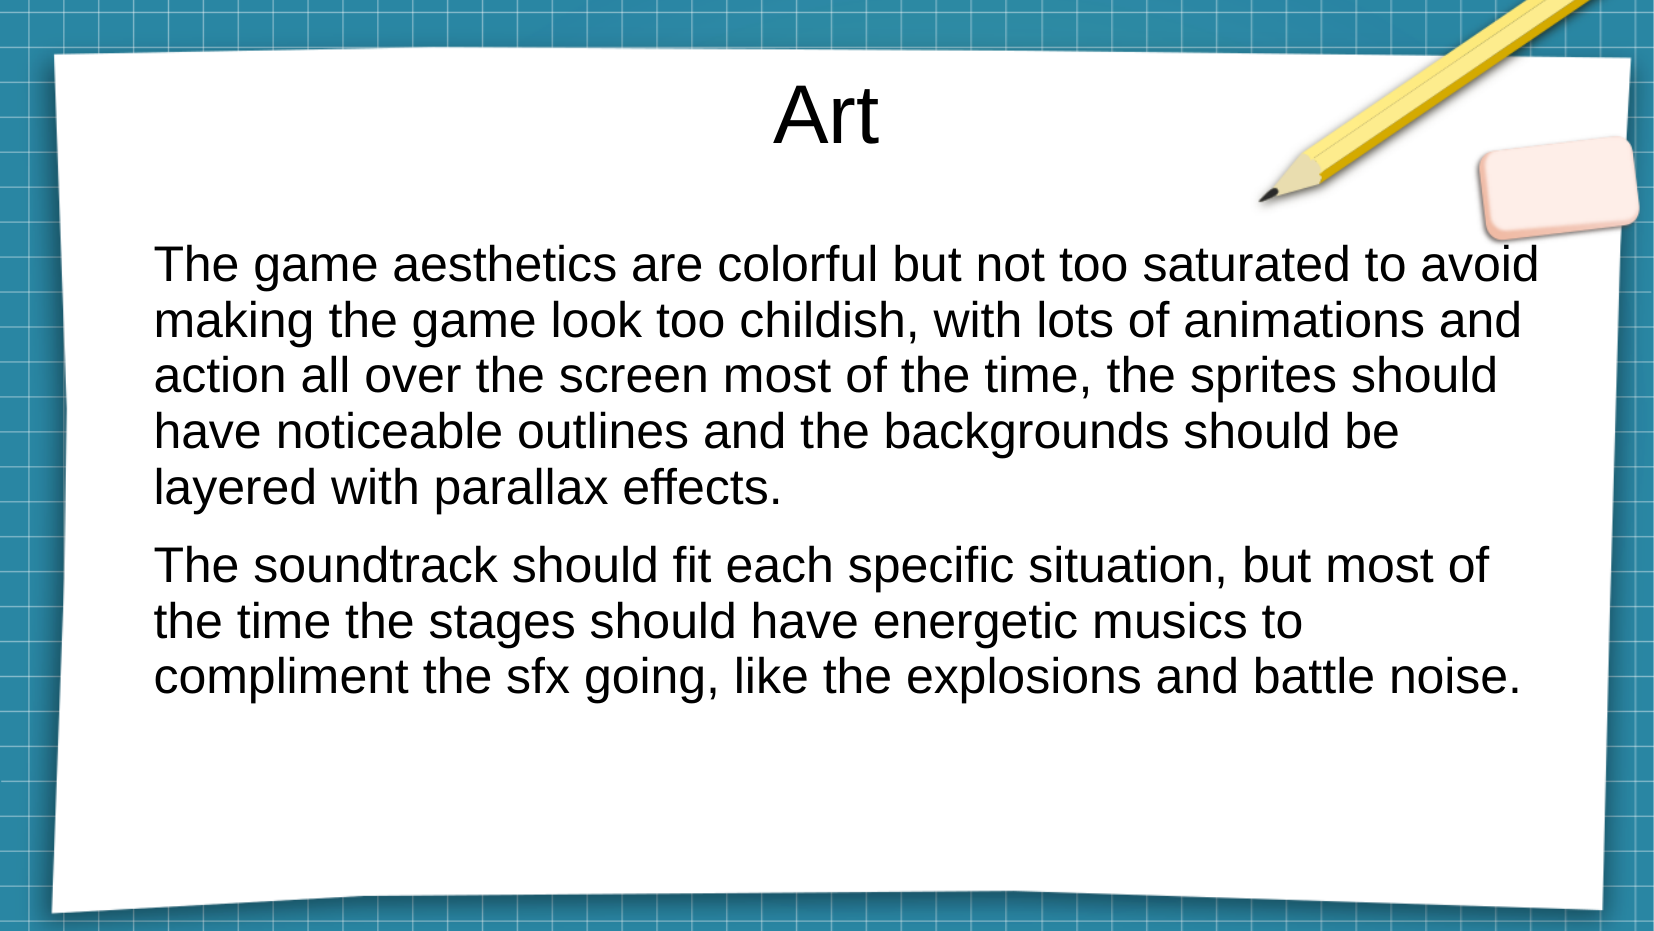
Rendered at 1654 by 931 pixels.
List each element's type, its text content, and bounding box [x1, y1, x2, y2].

picture [0, 0, 1654, 931]
title Art [82, 37, 1571, 193]
list The game aesthetics are colorful but not too saturated to avoid making the game look too childish, with lots of animations and action all over the screen most of the time, the sprites should have noticeable outlines and the backgrounds should be layered with parallax effects. The soundtrack should fit each specific situation, but most of the time the stages should have energetic musics to compliment the sfx going, like the explosions and battle noise. [82, 236, 1571, 886]
